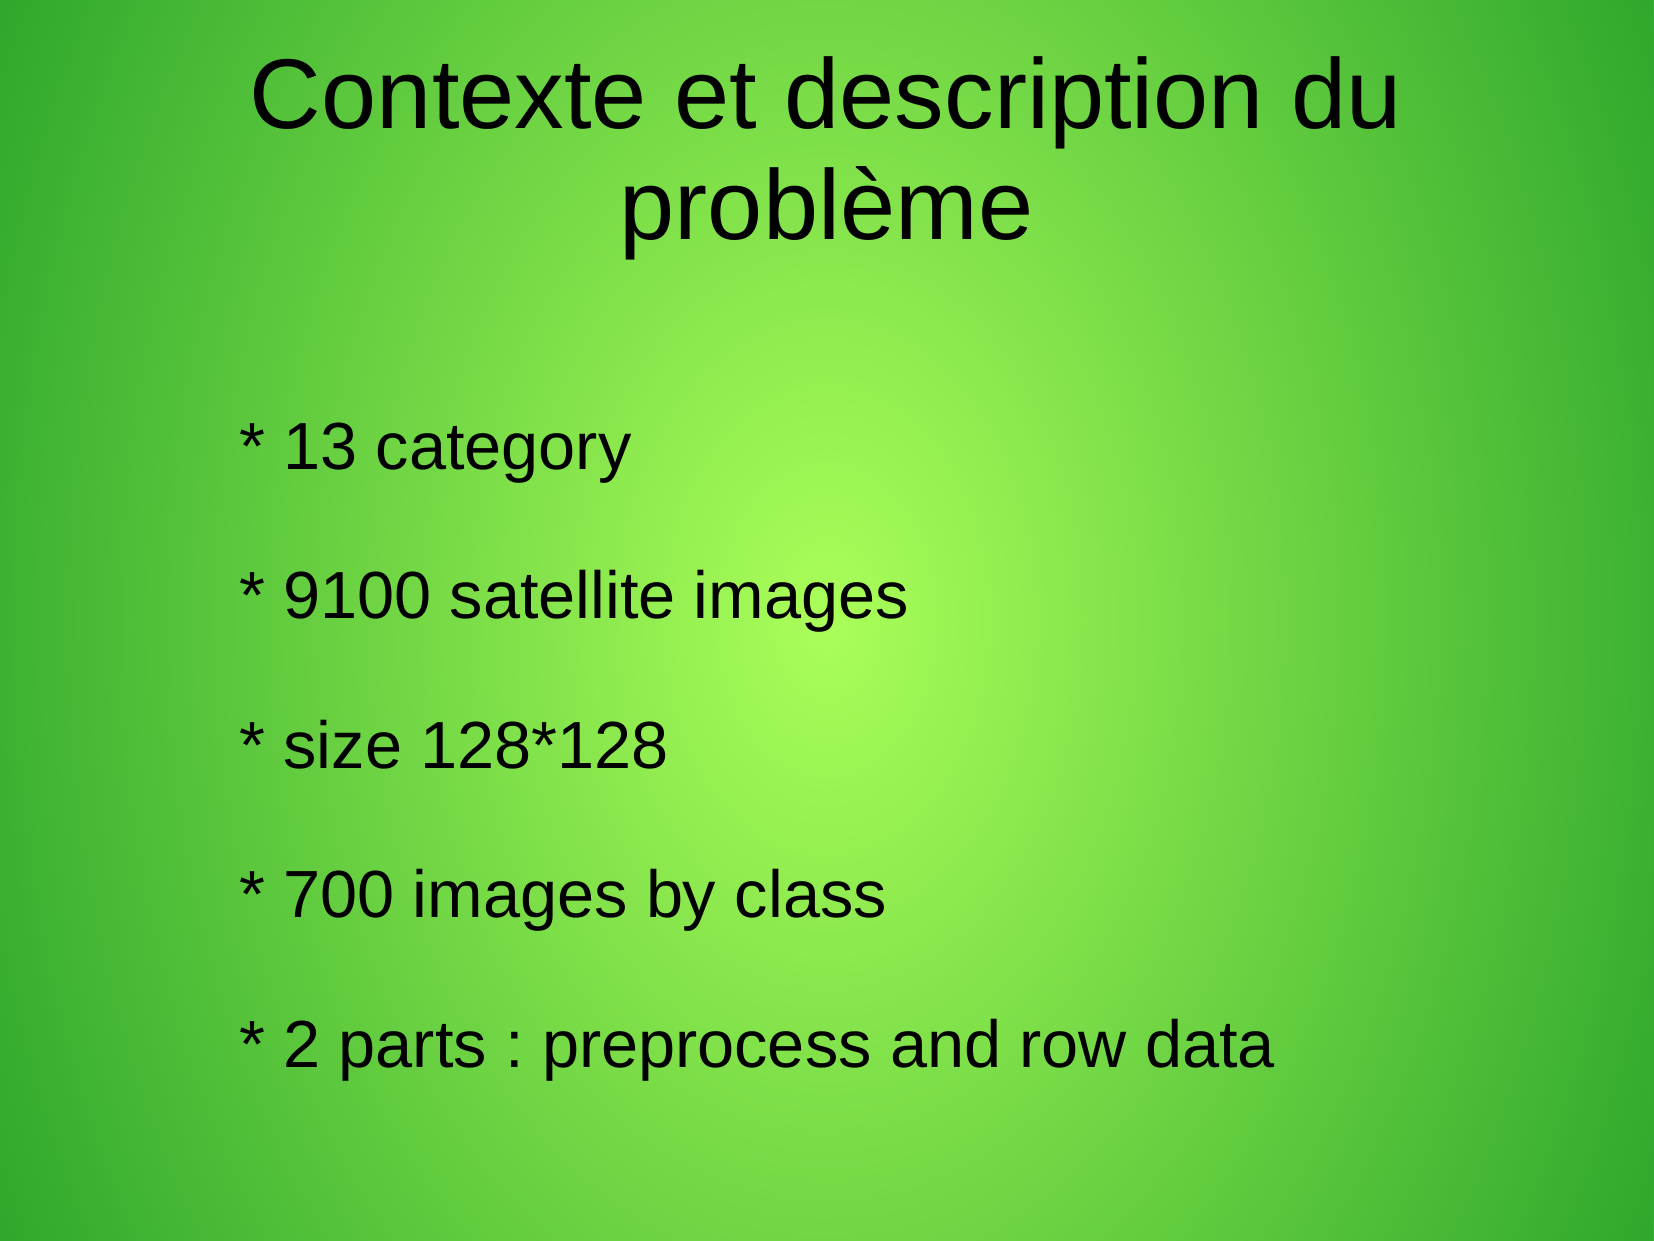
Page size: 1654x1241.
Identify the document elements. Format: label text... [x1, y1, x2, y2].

text_box * 13 category * 9100 satellite images * size 128*128 * 700 images by class * 2 parts : preprocess and row data [224, 401, 1477, 1090]
title Contexte et description du problème [82, 39, 1571, 261]
